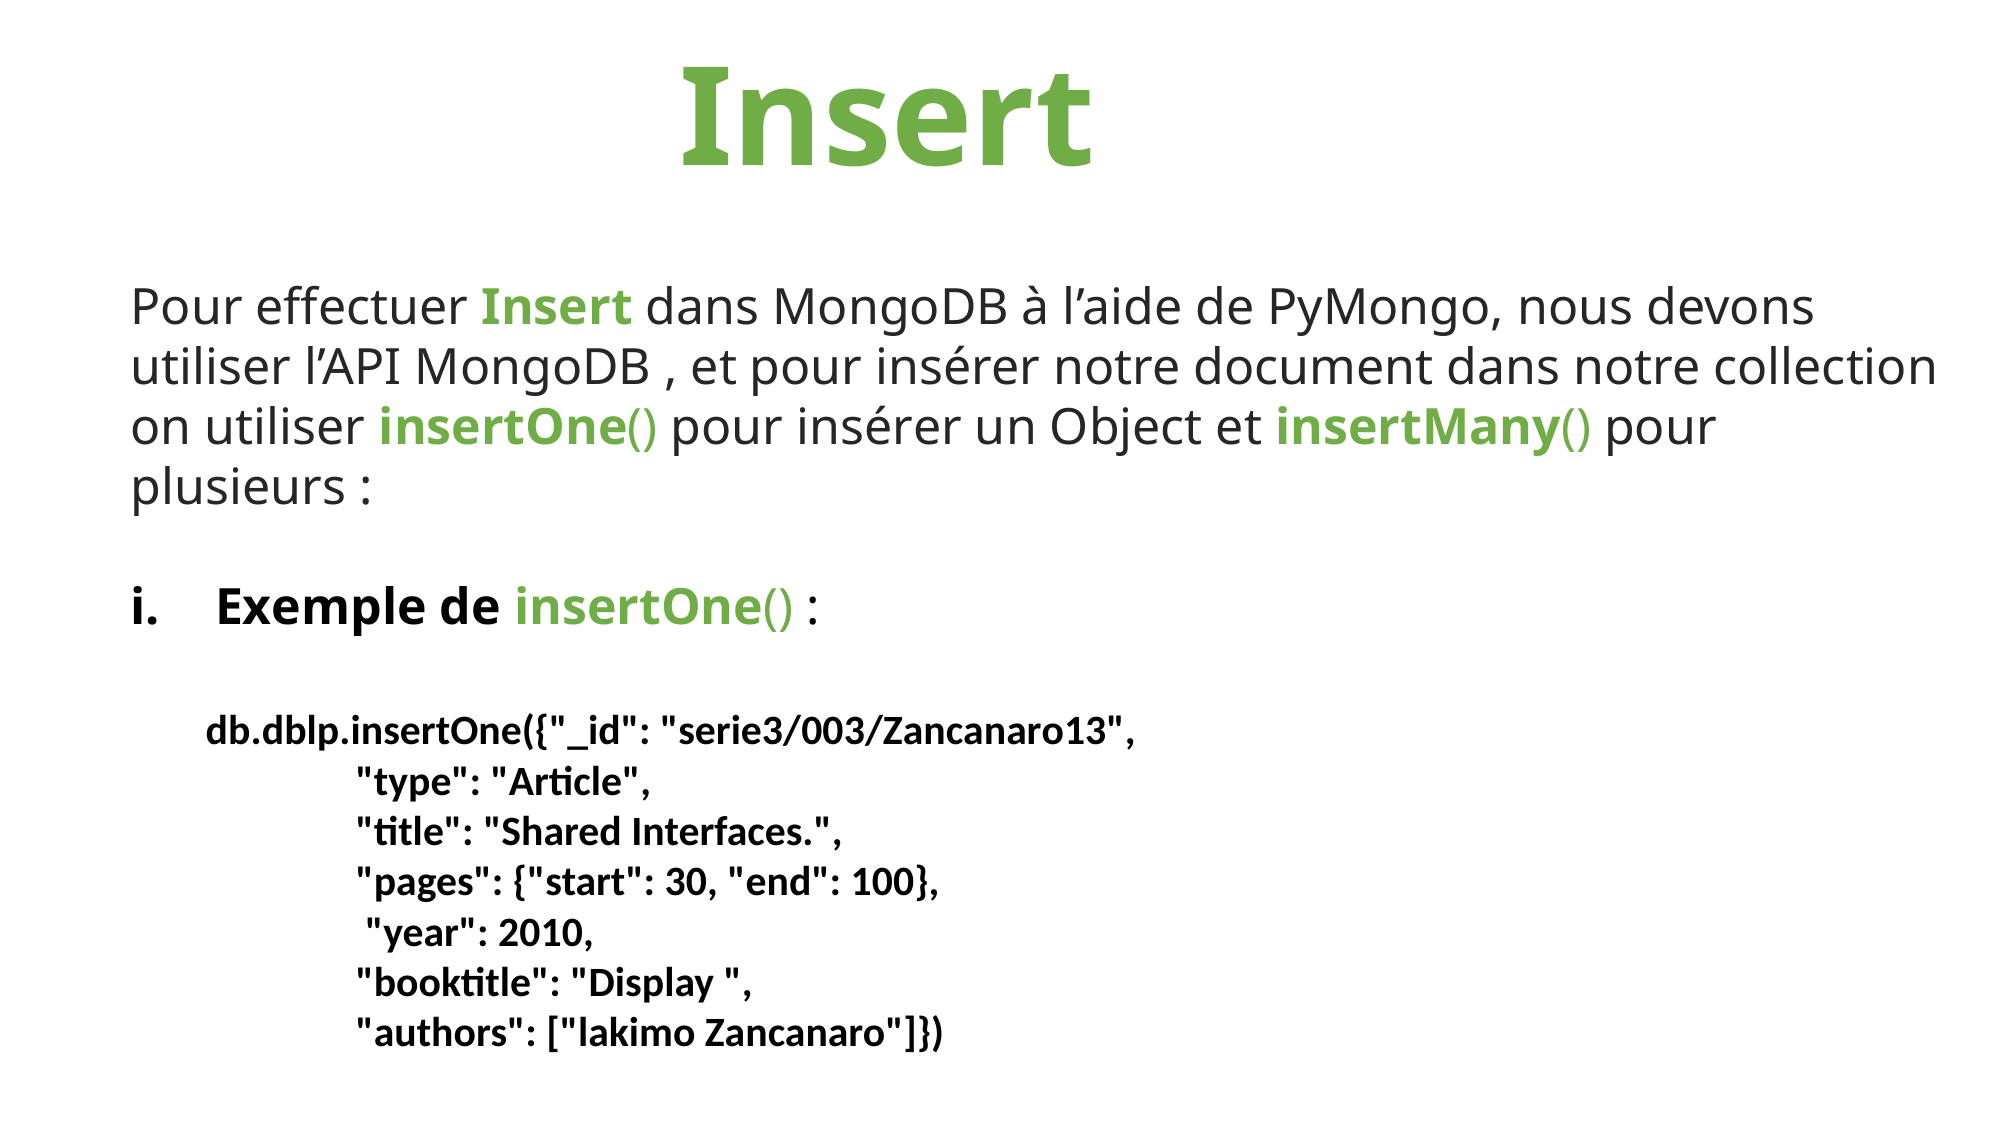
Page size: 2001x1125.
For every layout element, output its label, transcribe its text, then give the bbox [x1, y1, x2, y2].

text_box Insert [664, 20, 1372, 202]
text_box Pour effectuer Insert dans MongoDB à l’aide de PyMongo, nous devons utiliser l’API MongoDB , et pour insérer notre document dans notre collection on utiliser insertOne() pour insérer un Object et insertMany() pour plusieurs : Exemple de insertOne() : db.dblp.insertOne({"_id": "serie3/003/Zancanaro13", "type": "Article", "title": "Shared Interfaces.", "pages": {"start": 30, "end": 100}, "year": 2010, "booktitle": "Display ", "authors": ["lakimo Zancanaro"]}) [115, 266, 1959, 1115]
